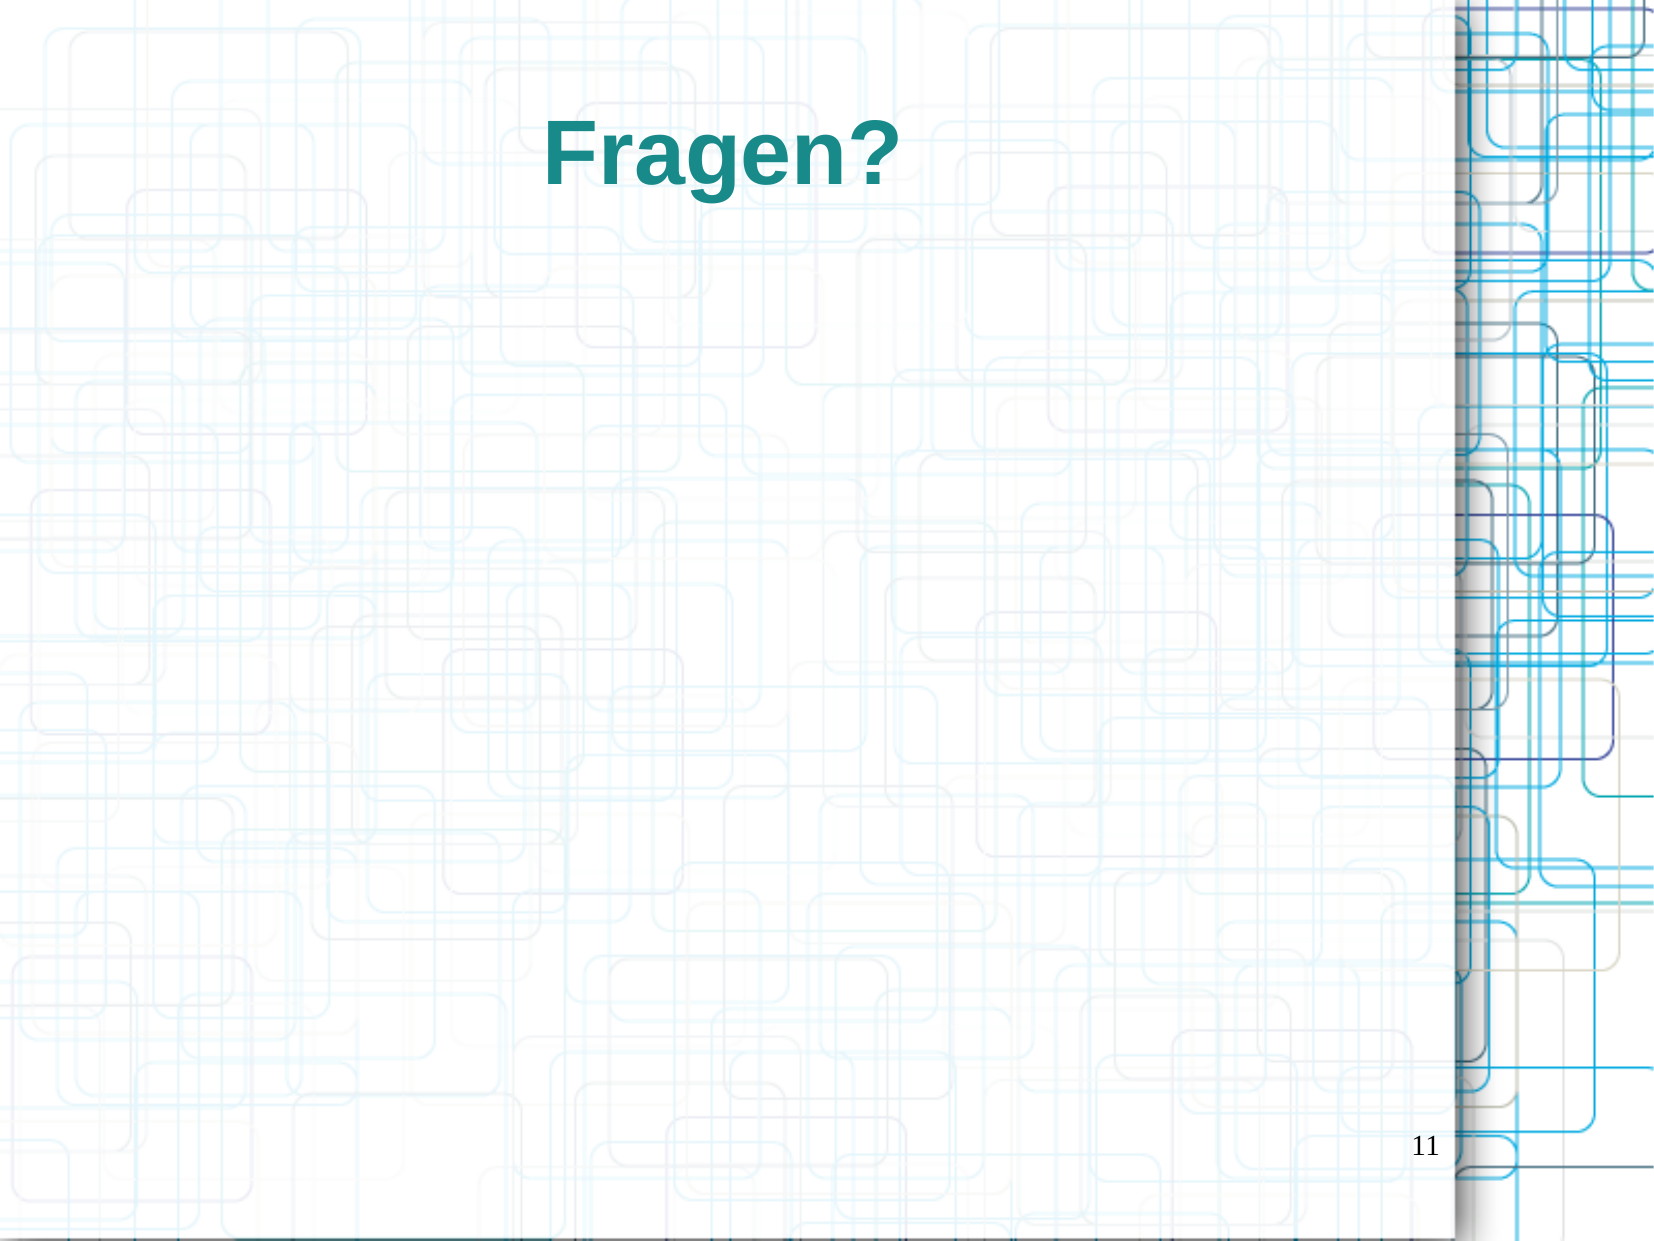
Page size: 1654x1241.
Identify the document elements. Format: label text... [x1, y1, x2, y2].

title Fragen? [59, 49, 1418, 257]
picture [0, 0, 1654, 1241]
